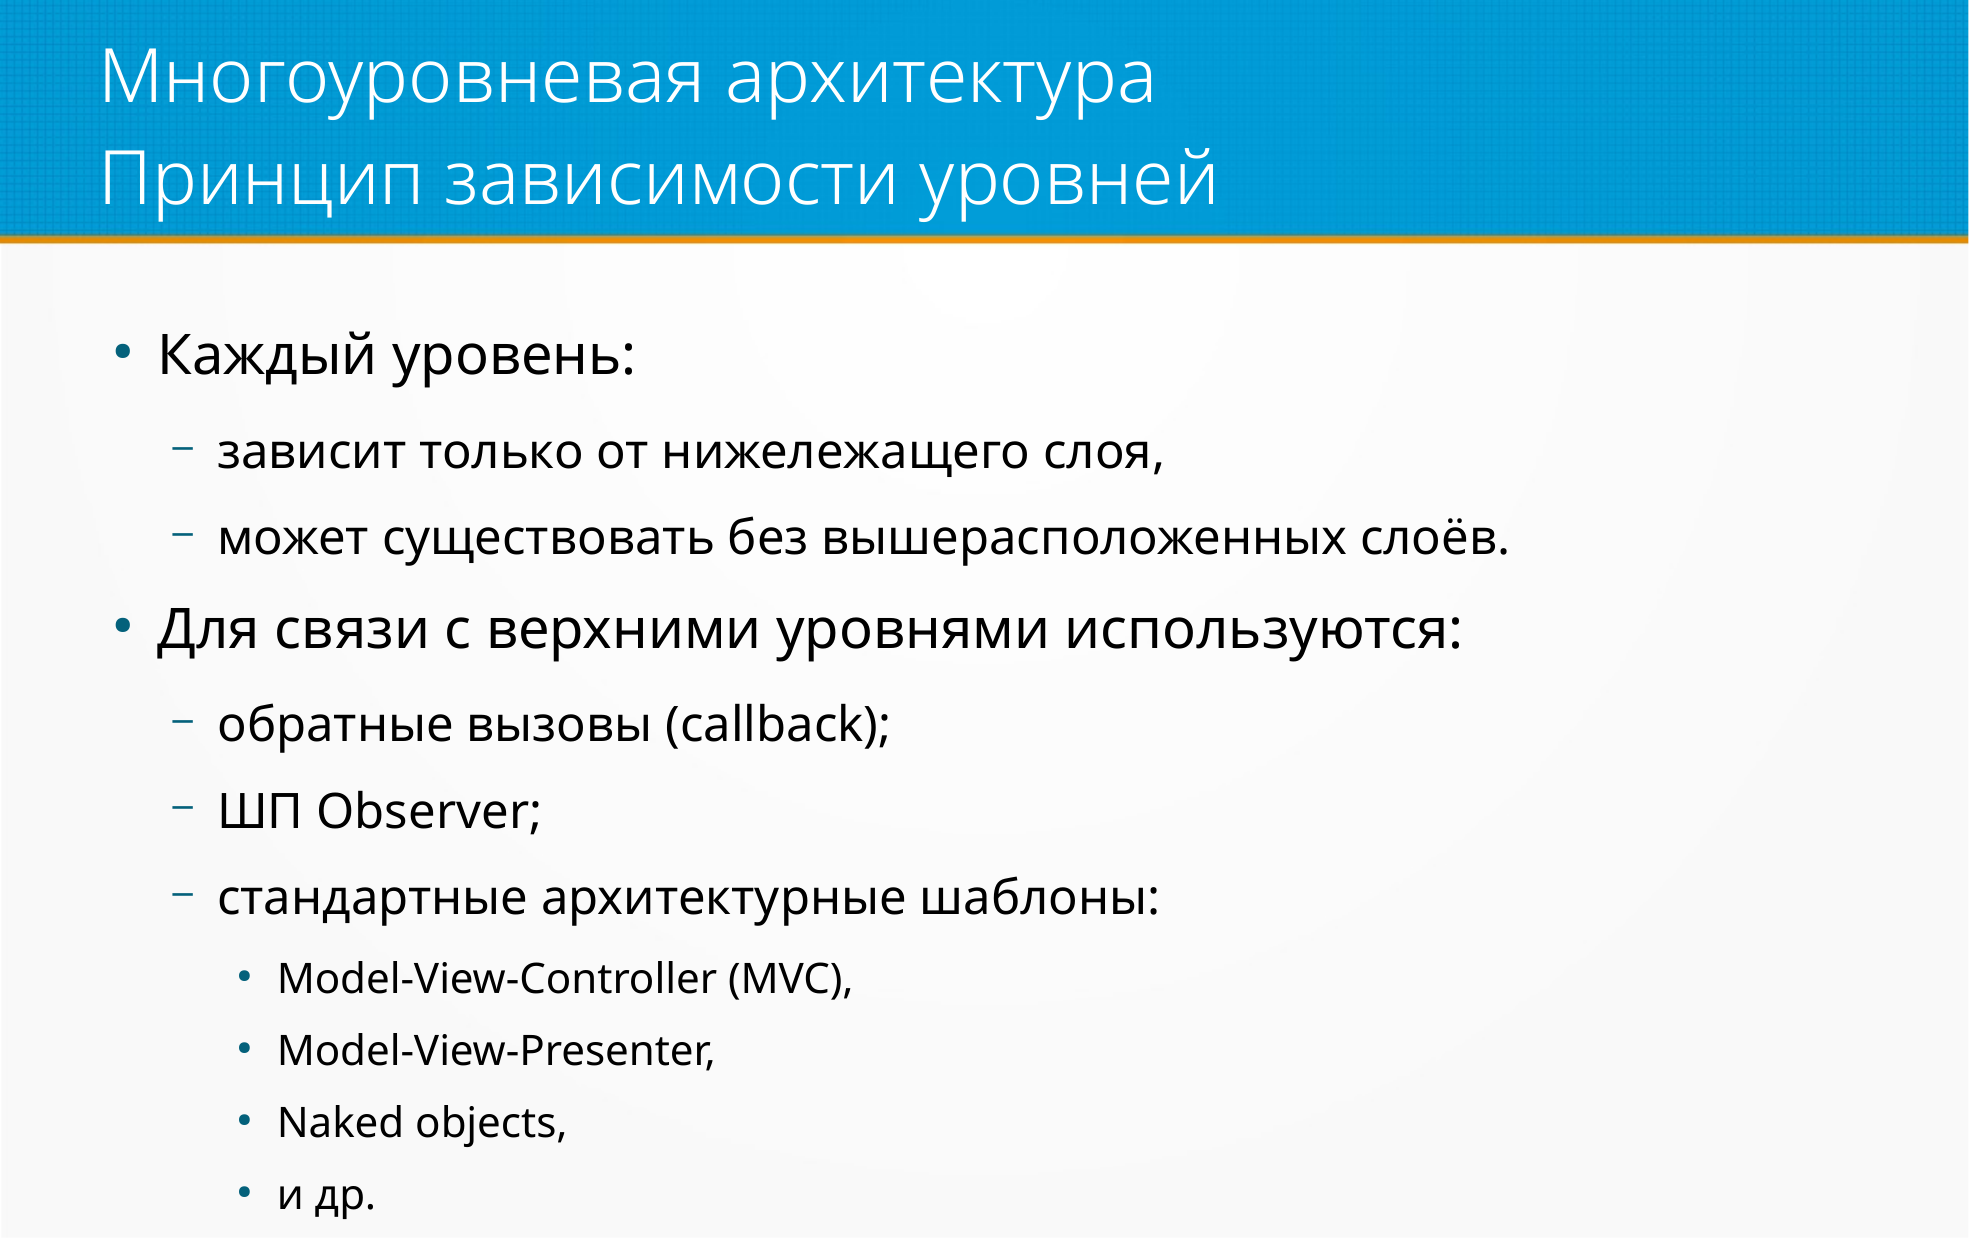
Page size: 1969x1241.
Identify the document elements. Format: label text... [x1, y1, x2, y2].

list Каждый уровень: зависит только от нижележащего слоя, может существовать без вышерасположенных слоёв. Для связи с верхними уровнями используются: обратные вызовы (callback); ШП Observer; стандартные архитектурные шаблоны: Model-View-Controller (MVC), Model-View-Presenter, Naked objects, и др. [98, 315, 1949, 1229]
title Многоуровневая архитектура Принцип зависимости уровней [98, 19, 1870, 227]
picture [0, 233, 1969, 1241]
